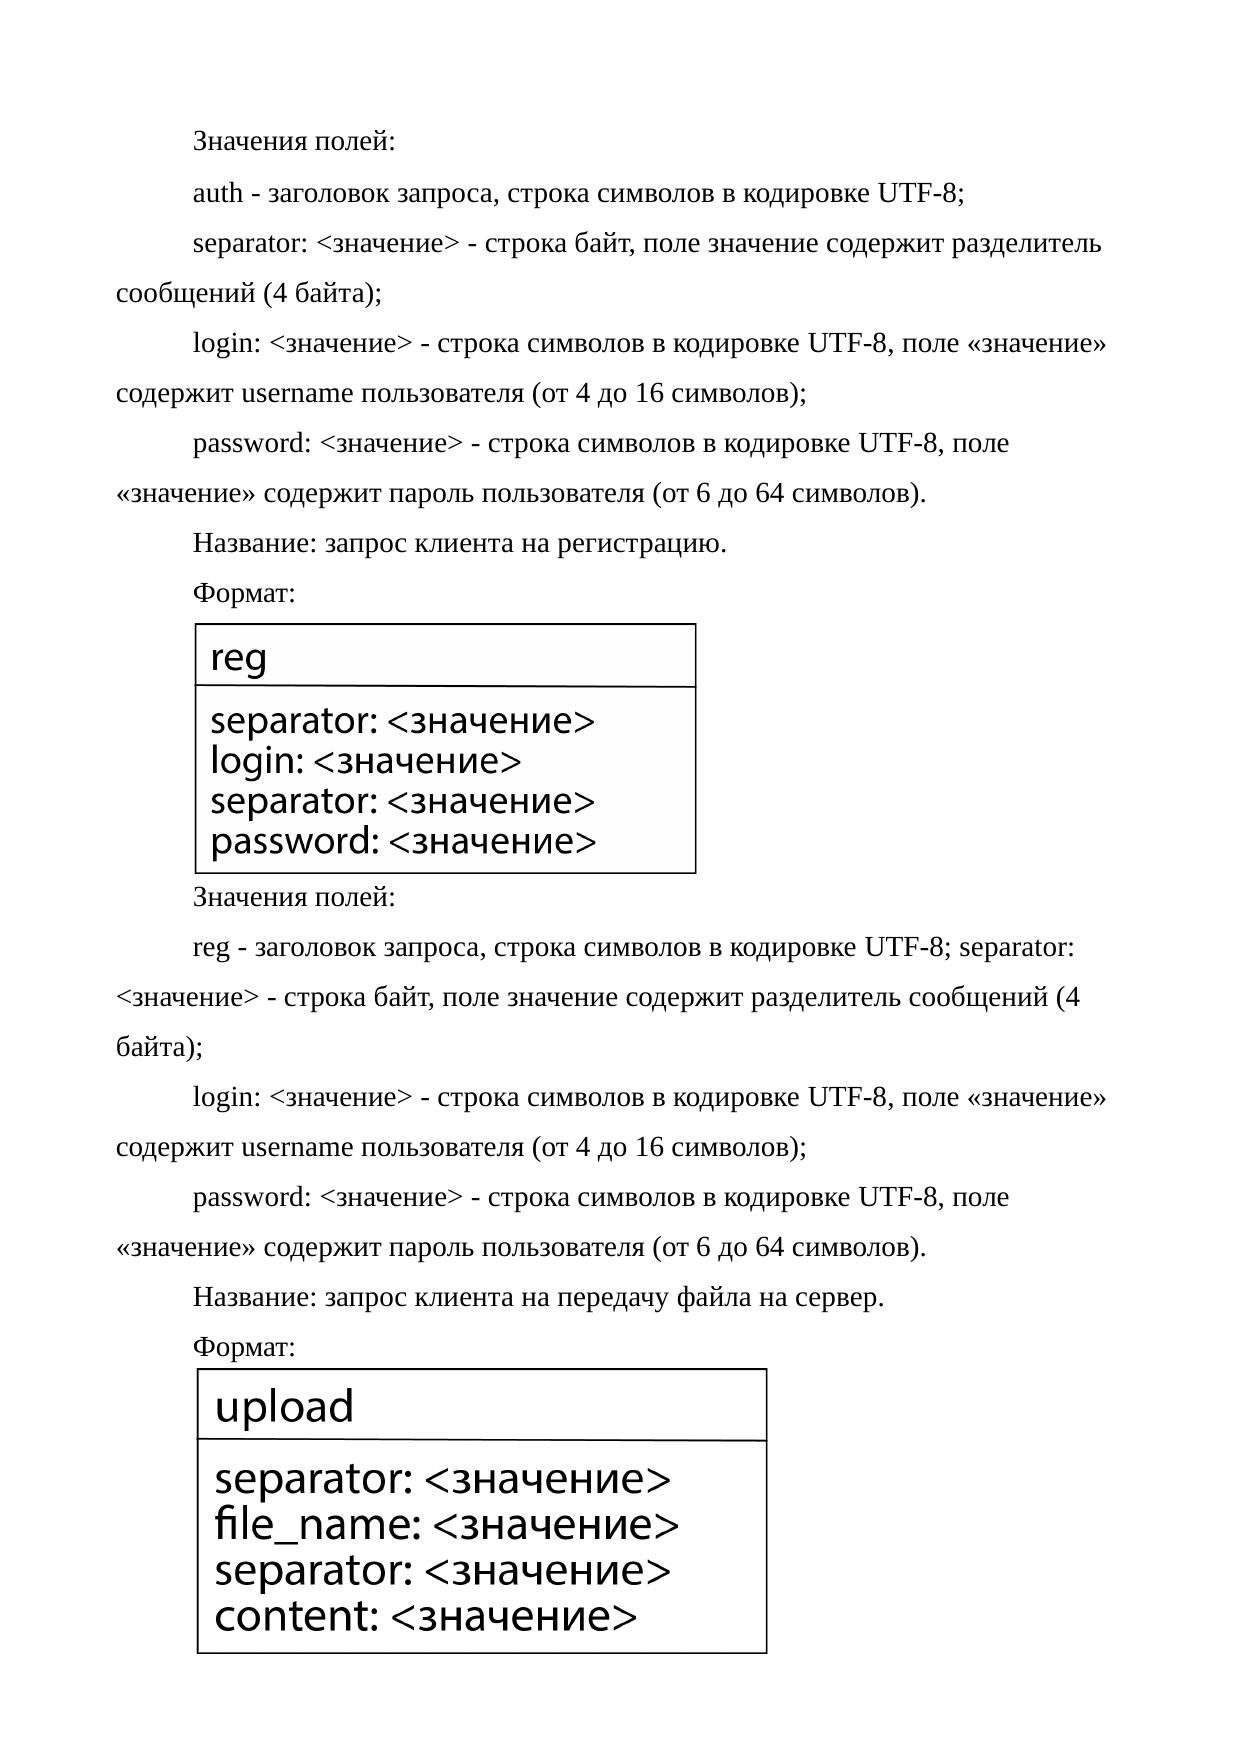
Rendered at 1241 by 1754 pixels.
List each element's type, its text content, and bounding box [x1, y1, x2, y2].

text_box Значения полей: auth - заголовок запроса, строка символов в кодировке UTF-8; separator: <значение> - строка байт, поле значение содержит разделитель сообщений (4 байта); login: <значение> - строка символов в кодировке UTF-8, поле «значение» содержит username пользователя (от 4 до 16 символов); password: <значение> - строка символов в кодировке UTF-8, поле «значение» содержит пароль пользователя (от 6 до 64 символов). Название: запрос клиента на регистрацию. Формат: Значения полей: reg - заголовок запроса, строка символов в кодировке UTF-8; separator: <значение> - строка байт, поле значение содержит разделитель сообщений (4 байта); login: <значение> - строка символов в кодировке UTF-8, поле «значение» содержит username пользователя (от 4 до 16 символов); password: <значение> - строка символов в кодировке UTF-8, поле «значение» содержит пароль пользователя (от 6 до 64 символов). Название: запрос клиента на передачу файла на сервер. Формат: [116, 121, 1124, 1589]
picture [194, 623, 697, 875]
picture [196, 1368, 768, 1654]
